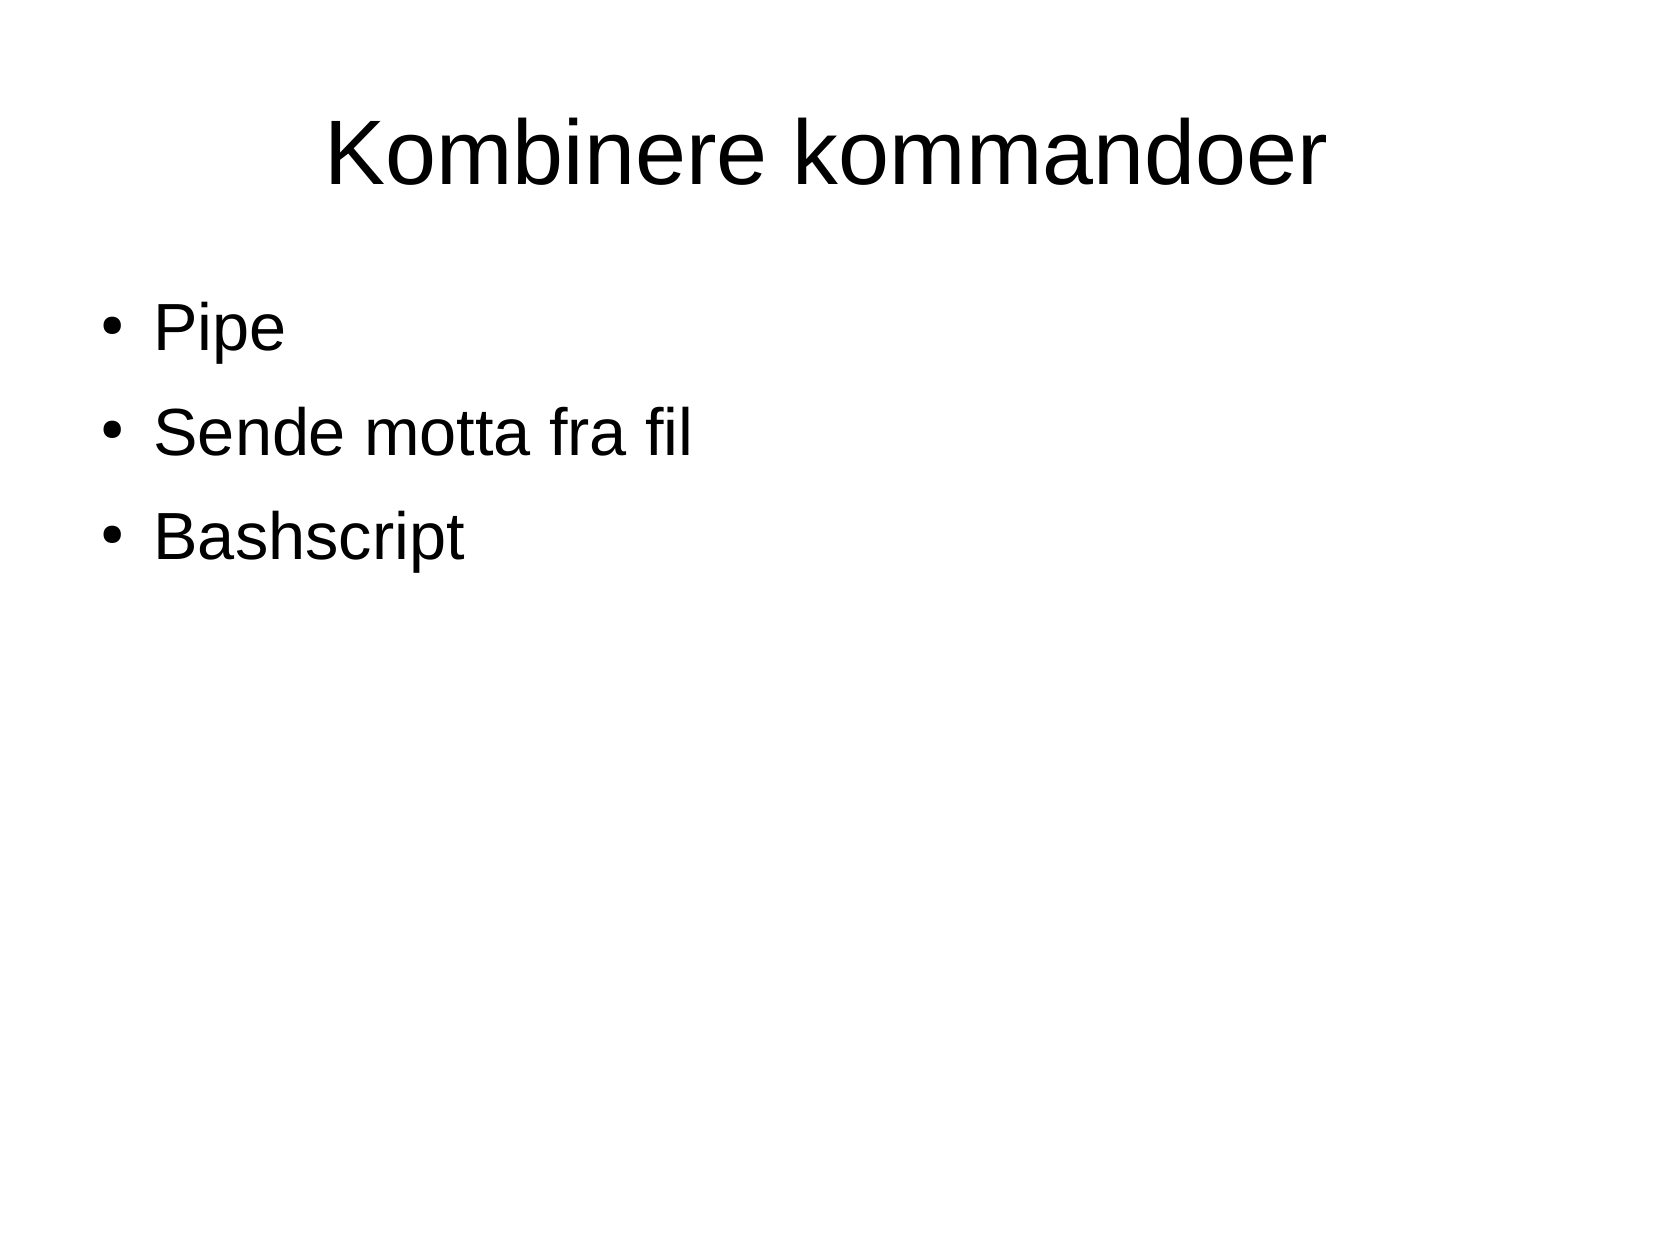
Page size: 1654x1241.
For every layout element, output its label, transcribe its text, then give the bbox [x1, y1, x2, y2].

list Pipe Sende motta fra fil Bashscript [82, 290, 1571, 1010]
title Kombinere kommandoer [82, 49, 1571, 257]
